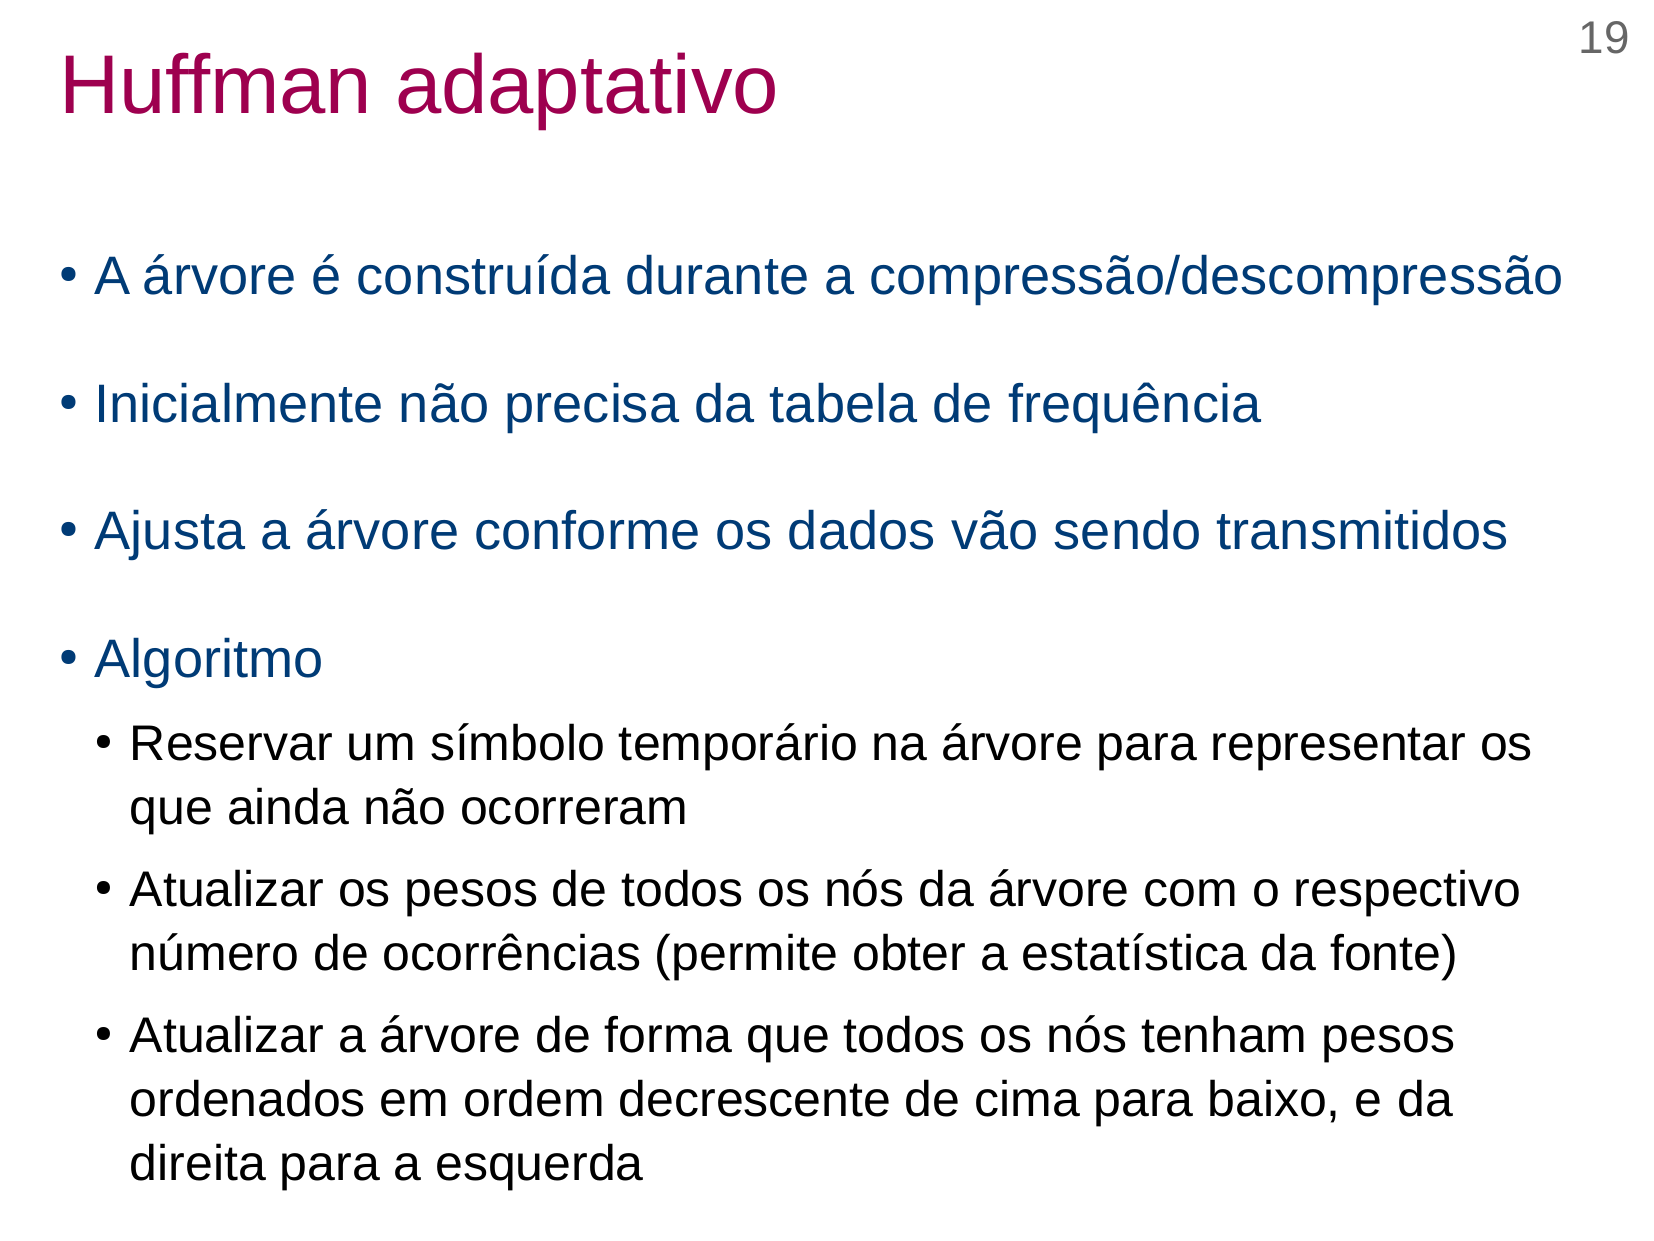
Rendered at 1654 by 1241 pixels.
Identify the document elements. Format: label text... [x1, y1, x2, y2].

list A árvore é construída durante a compressão/descompressão Inicialmente não precisa da tabela de frequência Ajusta a árvore conforme os dados vão sendo transmitidos Algoritmo Reservar um símbolo temporário na árvore para representar os que ainda não ocorreram Atualizar os pesos de todos os nós da árvore com o respectivo número de ocorrências (permite obter a estatística da fonte) Atualizar a árvore de forma que todos os nós tenham pesos ordenados em ordem decrescente de cima para baixo, e da direita para a esquerda [59, 236, 1595, 1211]
title Huffman adaptativo [59, 29, 1595, 148]
